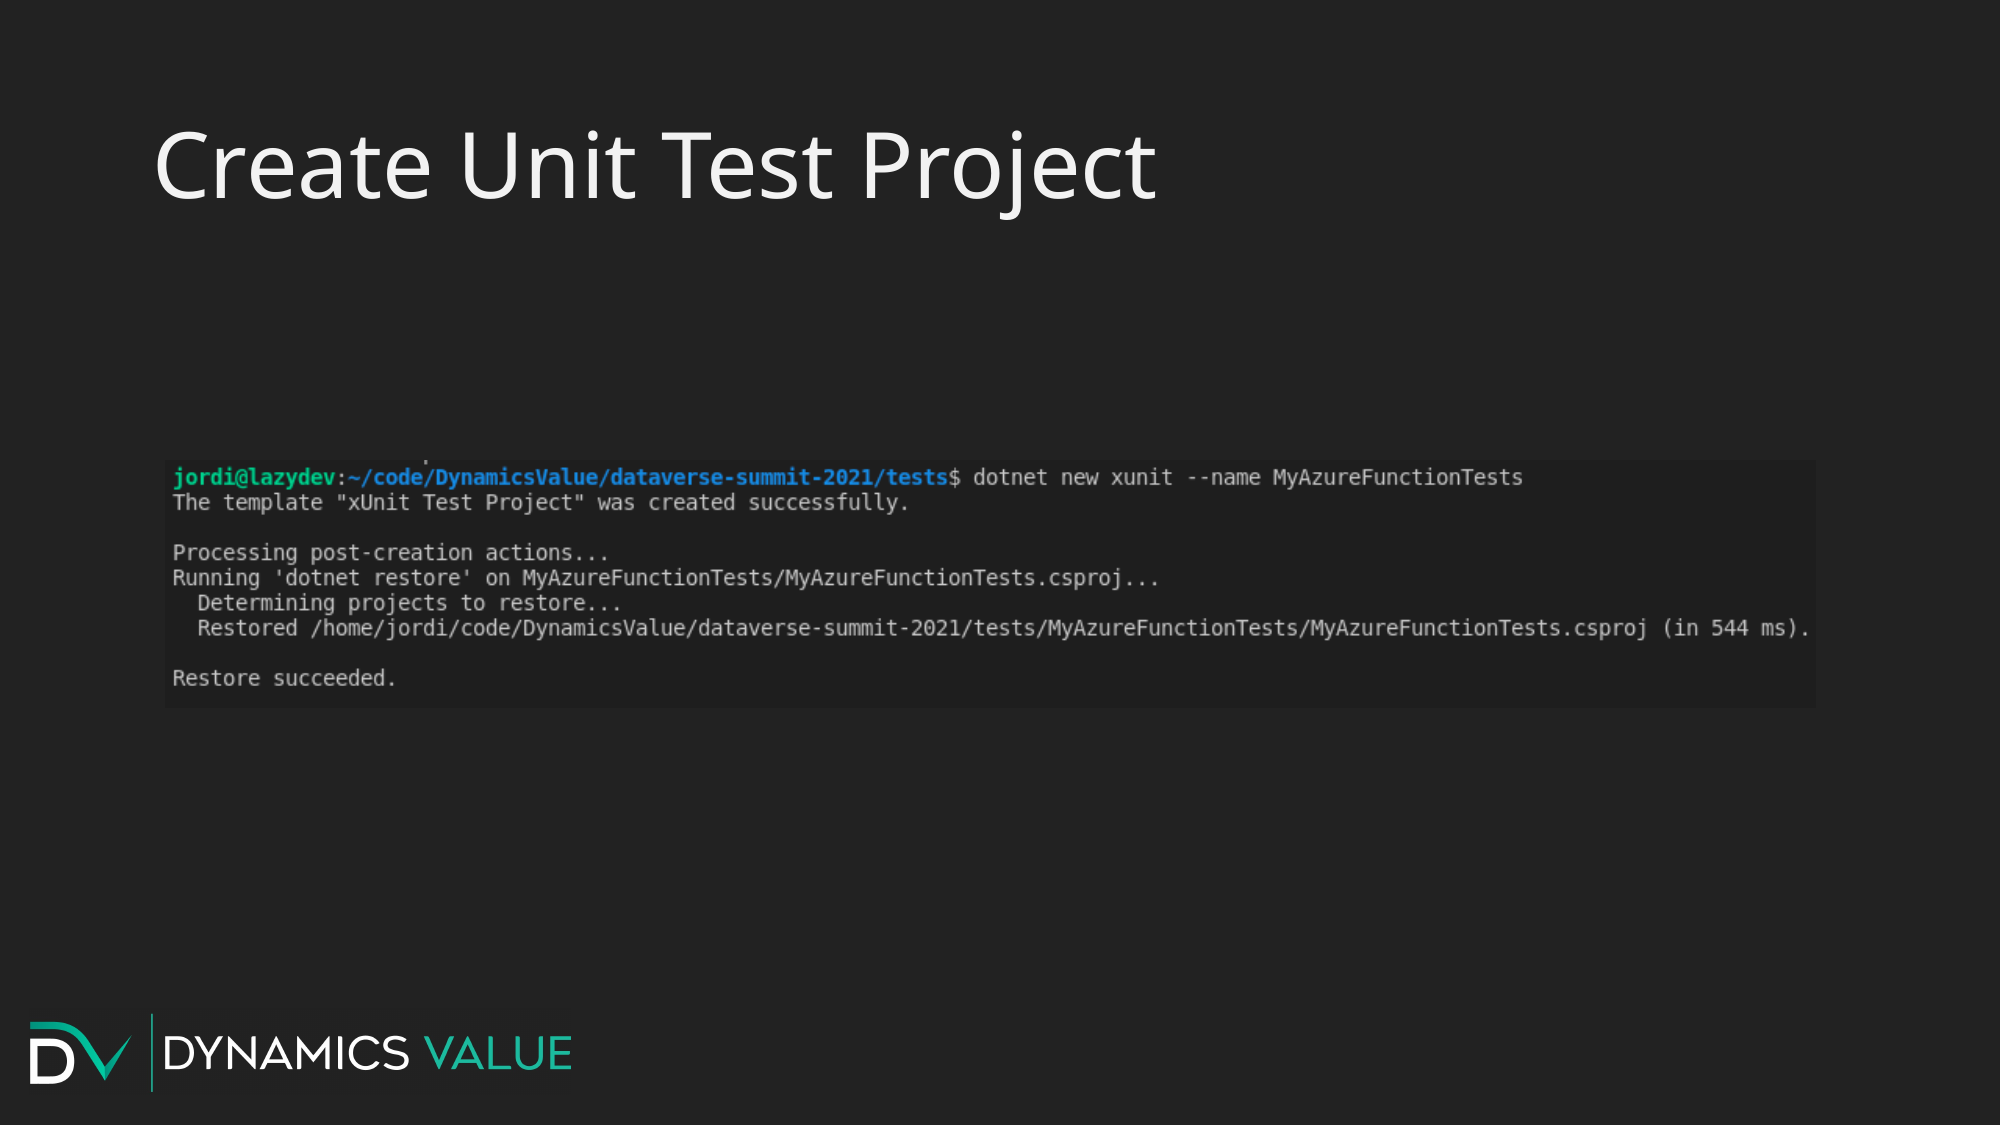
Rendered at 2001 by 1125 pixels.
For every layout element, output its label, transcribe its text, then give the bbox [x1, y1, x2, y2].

text_box Create Unit Test Project [137, 59, 1863, 277]
picture [165, 460, 1816, 708]
picture [29, 1008, 571, 1095]
